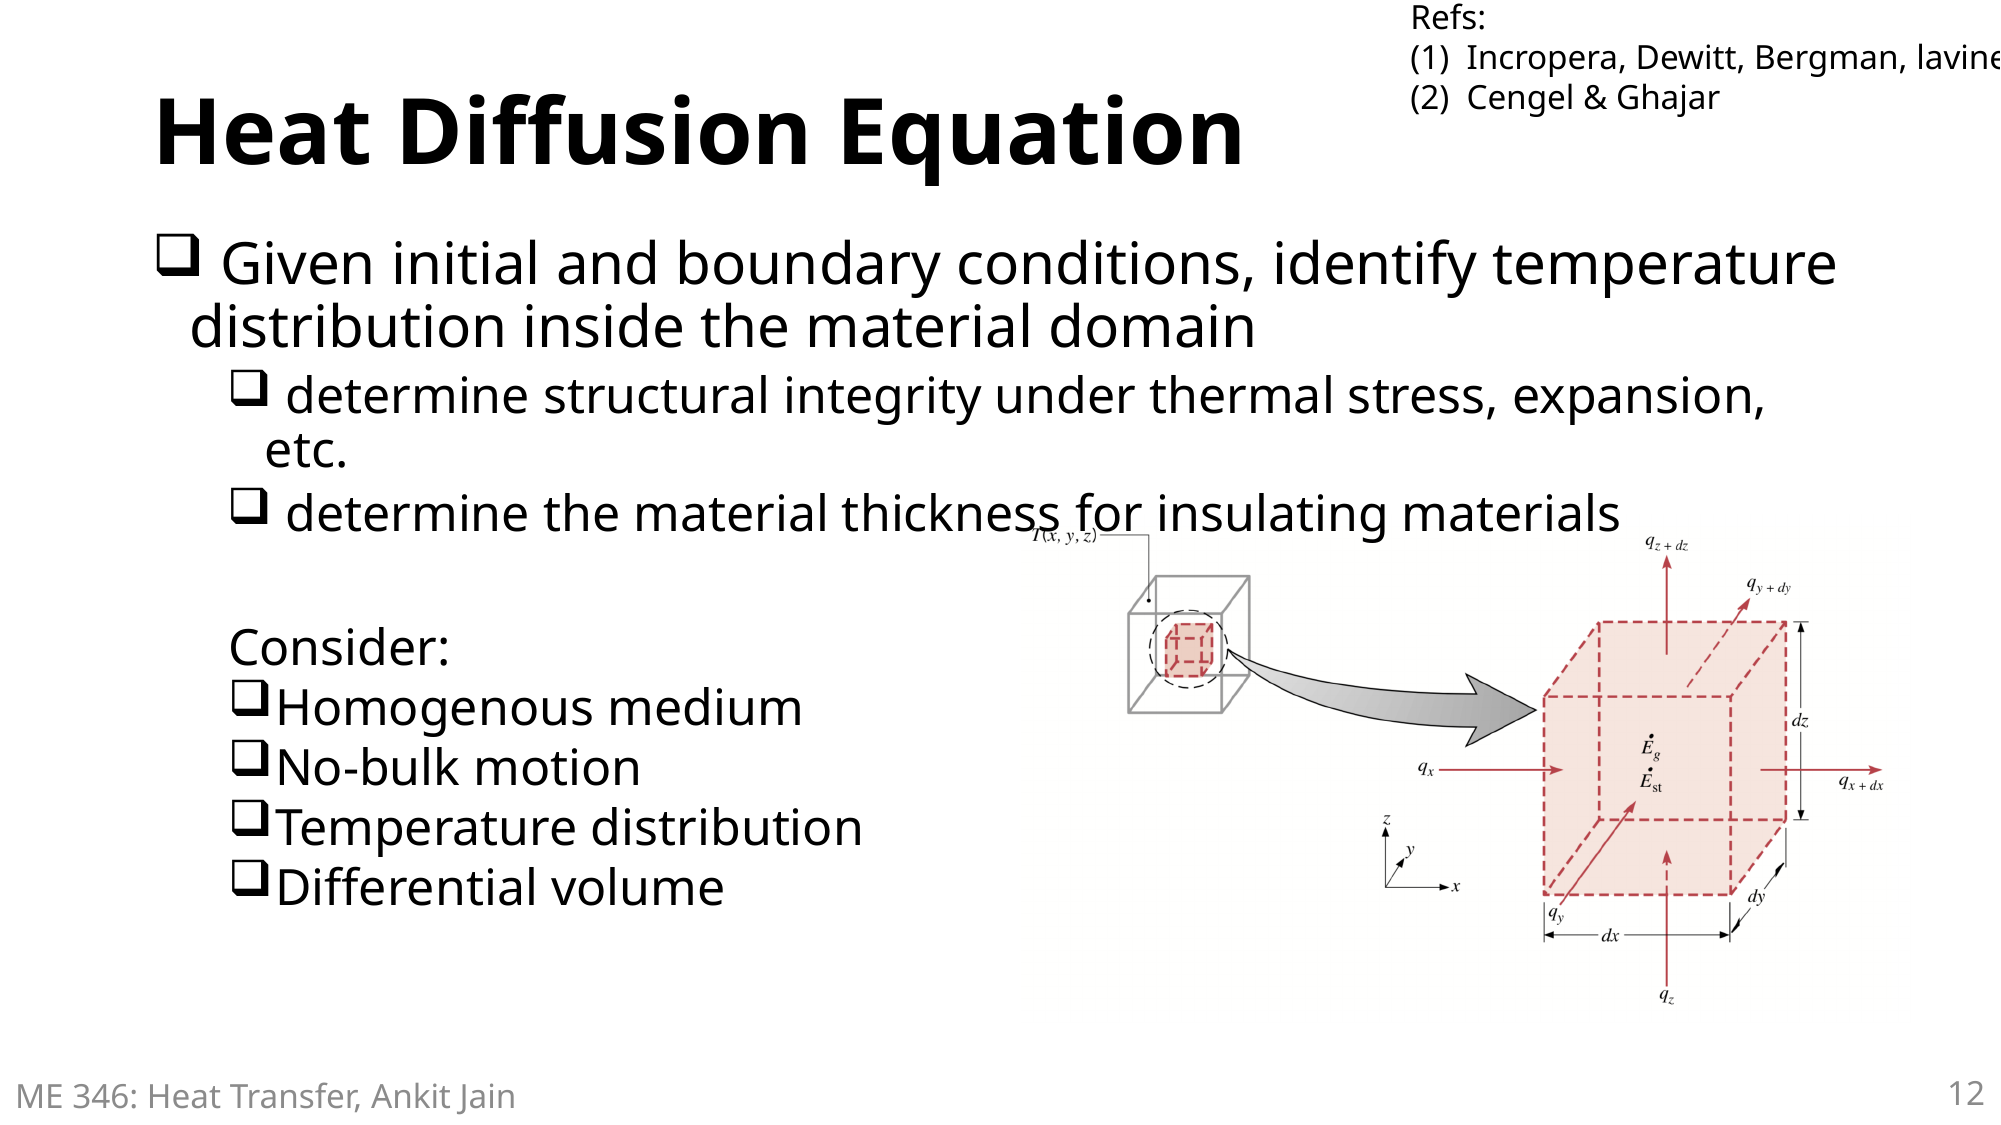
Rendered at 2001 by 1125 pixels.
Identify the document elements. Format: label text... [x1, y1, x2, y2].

list Given initial and boundary conditions, identify temperature distribution inside the material domain determine structural integrity under thermal stress, expansion, etc. determine the material thickness for insulating materials [137, 226, 1863, 981]
title Heat Diffusion Equation [137, 25, 1863, 226]
text_box Refs: Incropera, Dewitt, Bergman, lavine Cengel & Ghajar [1395, 0, 2000, 124]
footer ME 346: Heat Transfer, Ankit Jain [0, 1065, 1045, 1125]
text_box Consider: Homogenous medium No-bulk motion Temperature distribution Differential volume [213, 607, 893, 923]
picture [1021, 514, 1911, 1024]
